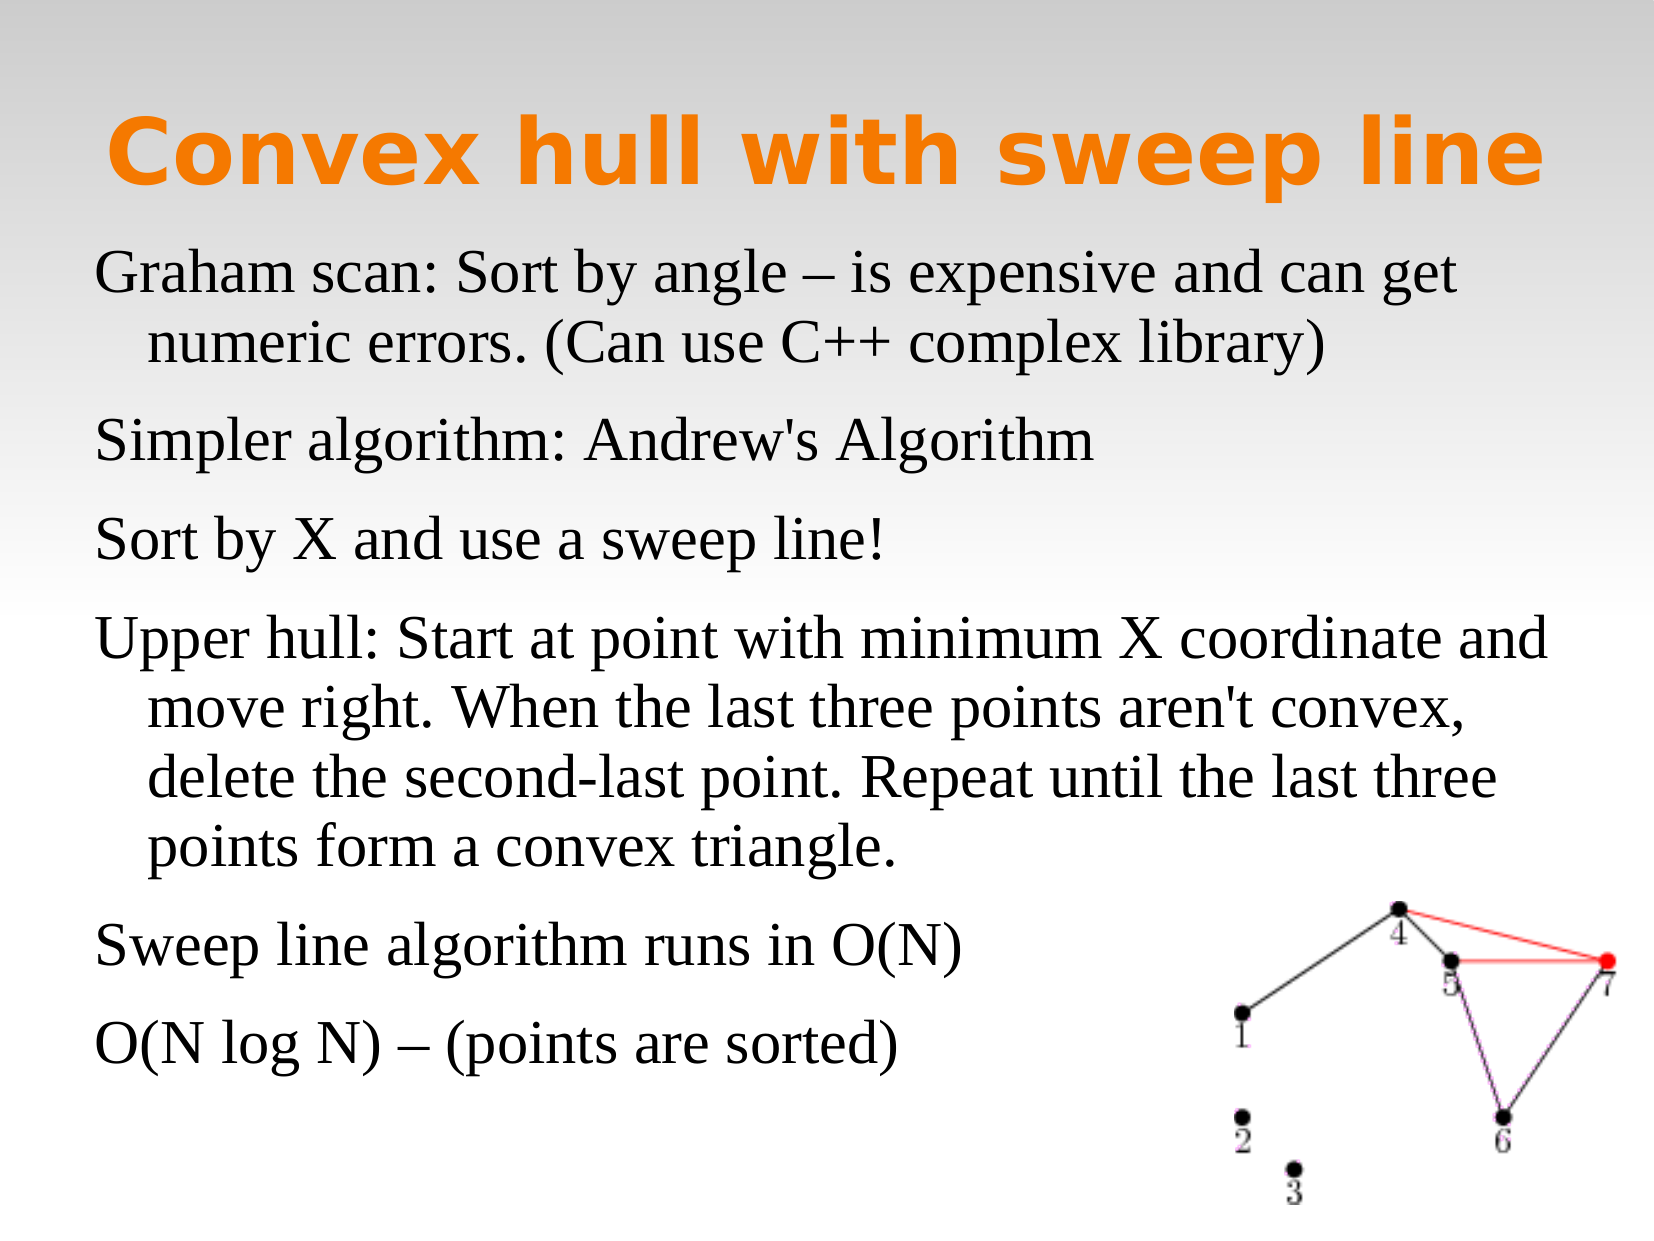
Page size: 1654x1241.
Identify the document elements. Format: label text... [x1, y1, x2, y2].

picture [1234, 901, 1619, 1205]
title Convex hull with sweep line [82, 49, 1571, 257]
list Graham scan: Sort by angle – is expensive and can get numeric errors. (Can use C++ complex library) Simpler algorithm: Andrew's Algorithm Sort by X and use a sweep line! Upper hull: Start at point with minimum X coordinate and move right. When the last three points aren't convex, delete the second-last point. Repeat until the last three points form a convex triangle. Sweep line algorithm runs in O(N) O(N log N) – (points are sorted) [76, 237, 1565, 1141]
